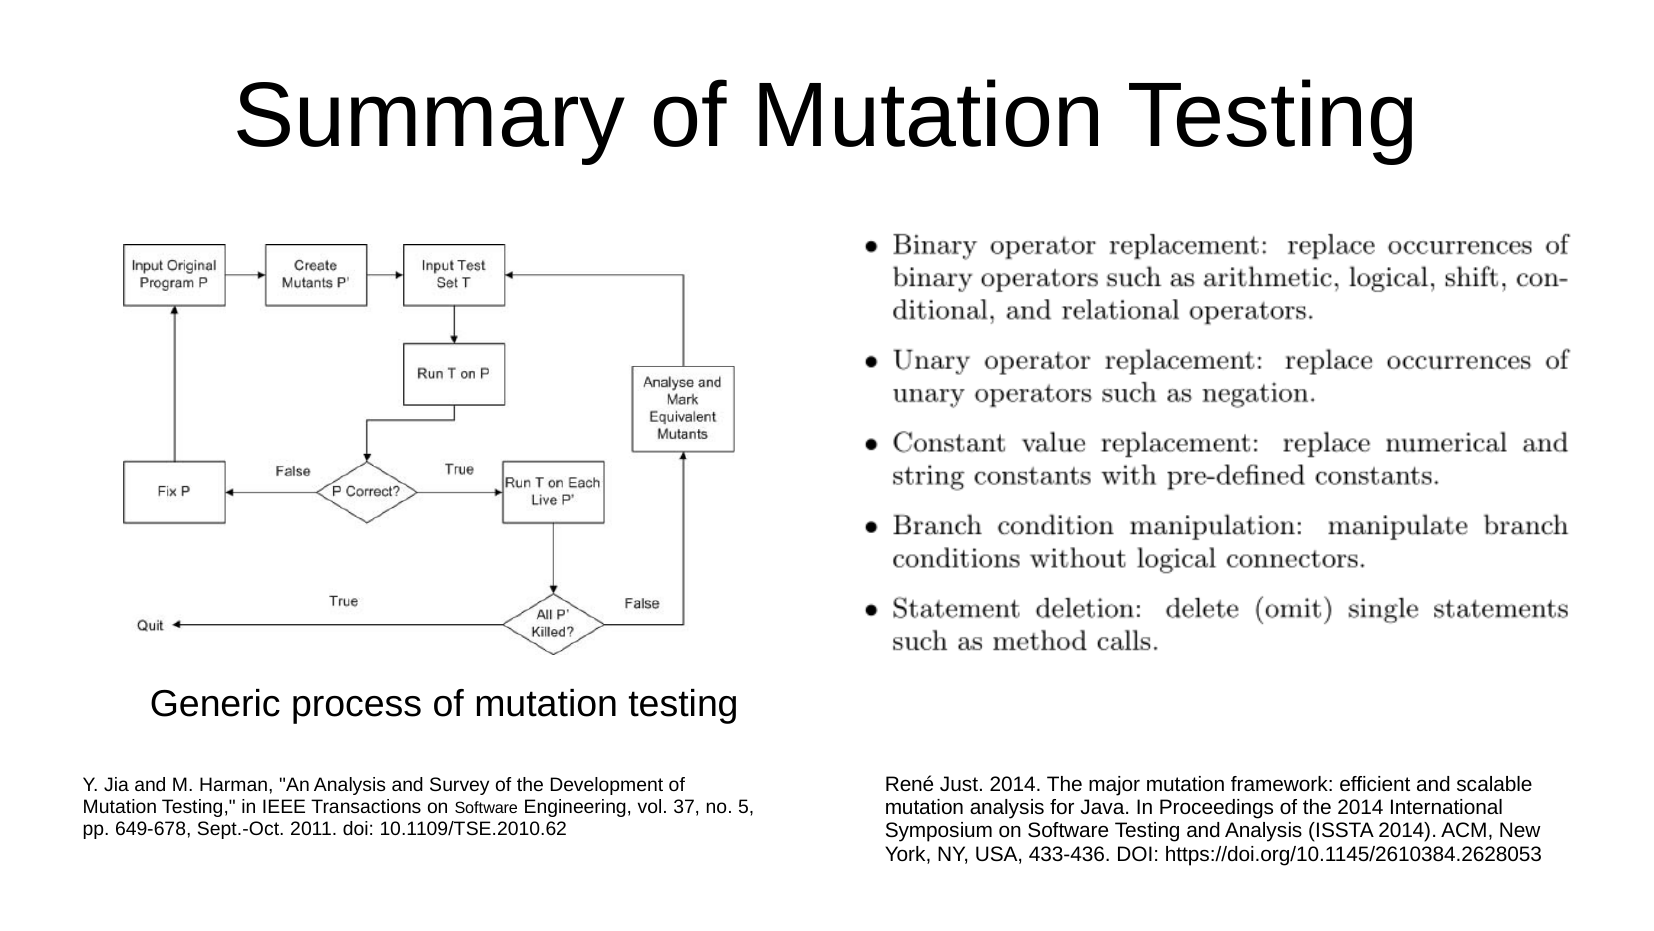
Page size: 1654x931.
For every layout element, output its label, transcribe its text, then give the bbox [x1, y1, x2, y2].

title Summary of Mutation Testing [82, 37, 1571, 193]
list Y. Jia and M. Harman, "An Analysis and Survey of the Development of Mutation Testing," in IEEE Transactions on Software Engineering, vol. 37, no. 5, pp. 649-678, Sept.-Oct. 2011. doi: 10.1109/TSE.2010.62 [82, 773, 766, 841]
text_box Generic process of mutation testing [135, 675, 766, 728]
picture [94, 224, 751, 668]
text_box René Just. 2014. The major mutation framework: efficient and scalable mutation analysis for Java. In Proceedings of the 2014 International Symposium on Software Testing and Analysis (ISSTA 2014). ACM, New York, NY, USA, 433-436. DOI: https://doi.org/10.1145/2610384.2628053 [870, 765, 1576, 871]
picture [840, 224, 1591, 662]
